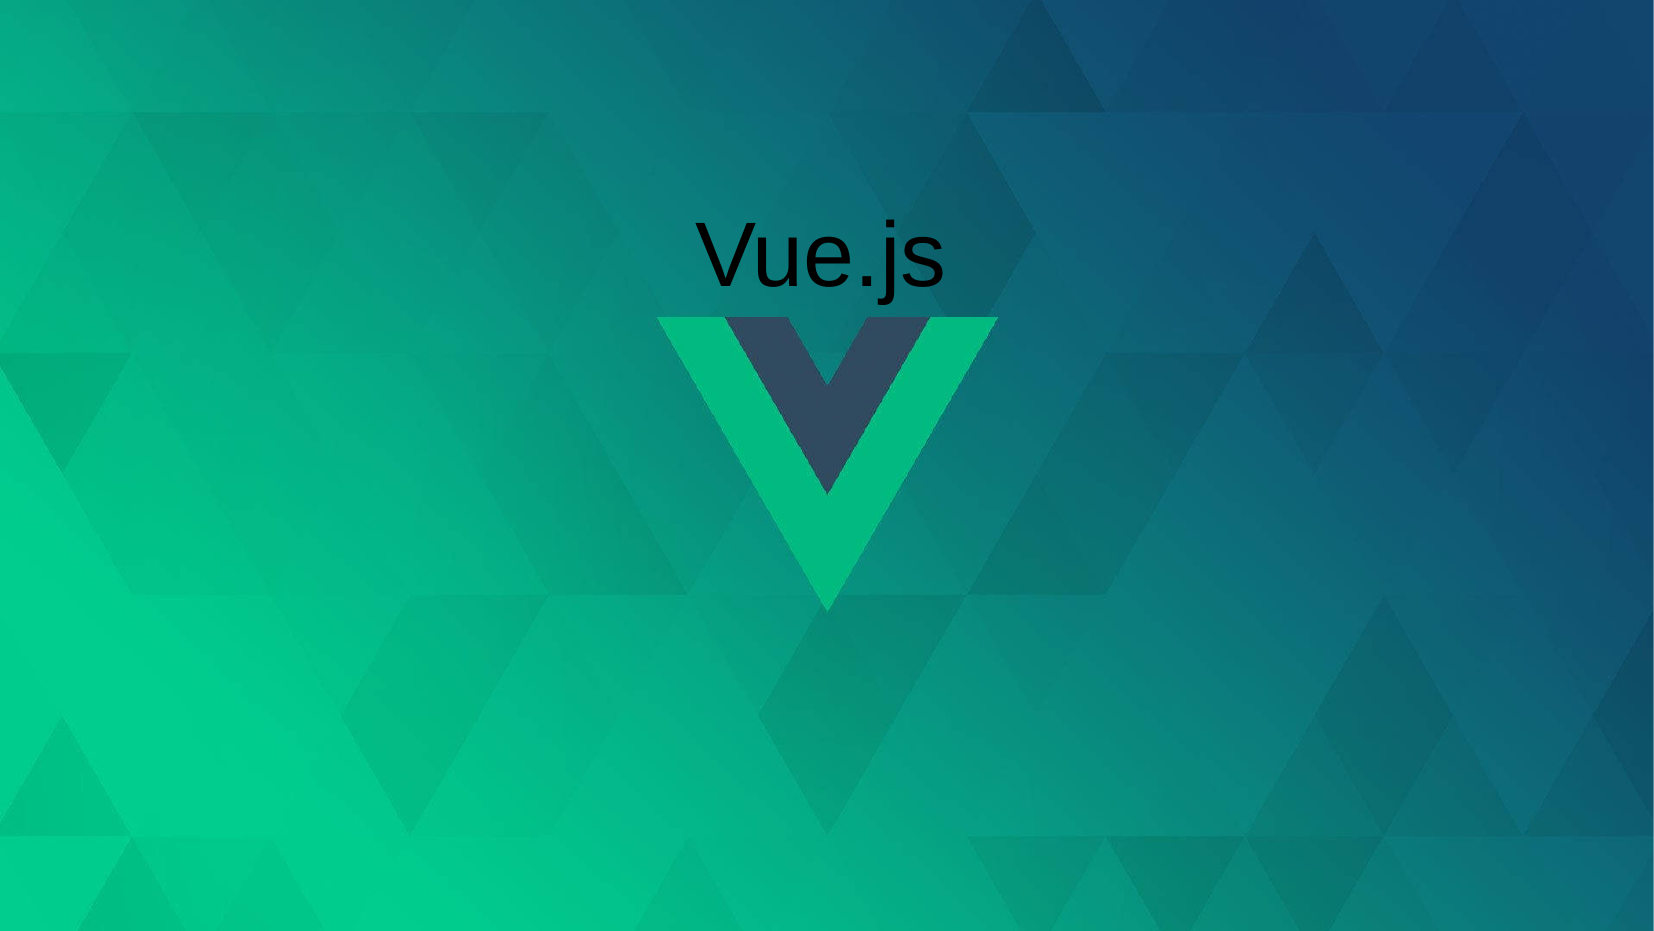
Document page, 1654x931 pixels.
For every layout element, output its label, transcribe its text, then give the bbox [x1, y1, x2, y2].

title Vue.js [76, 177, 1565, 333]
picture [0, 0, 1654, 931]
